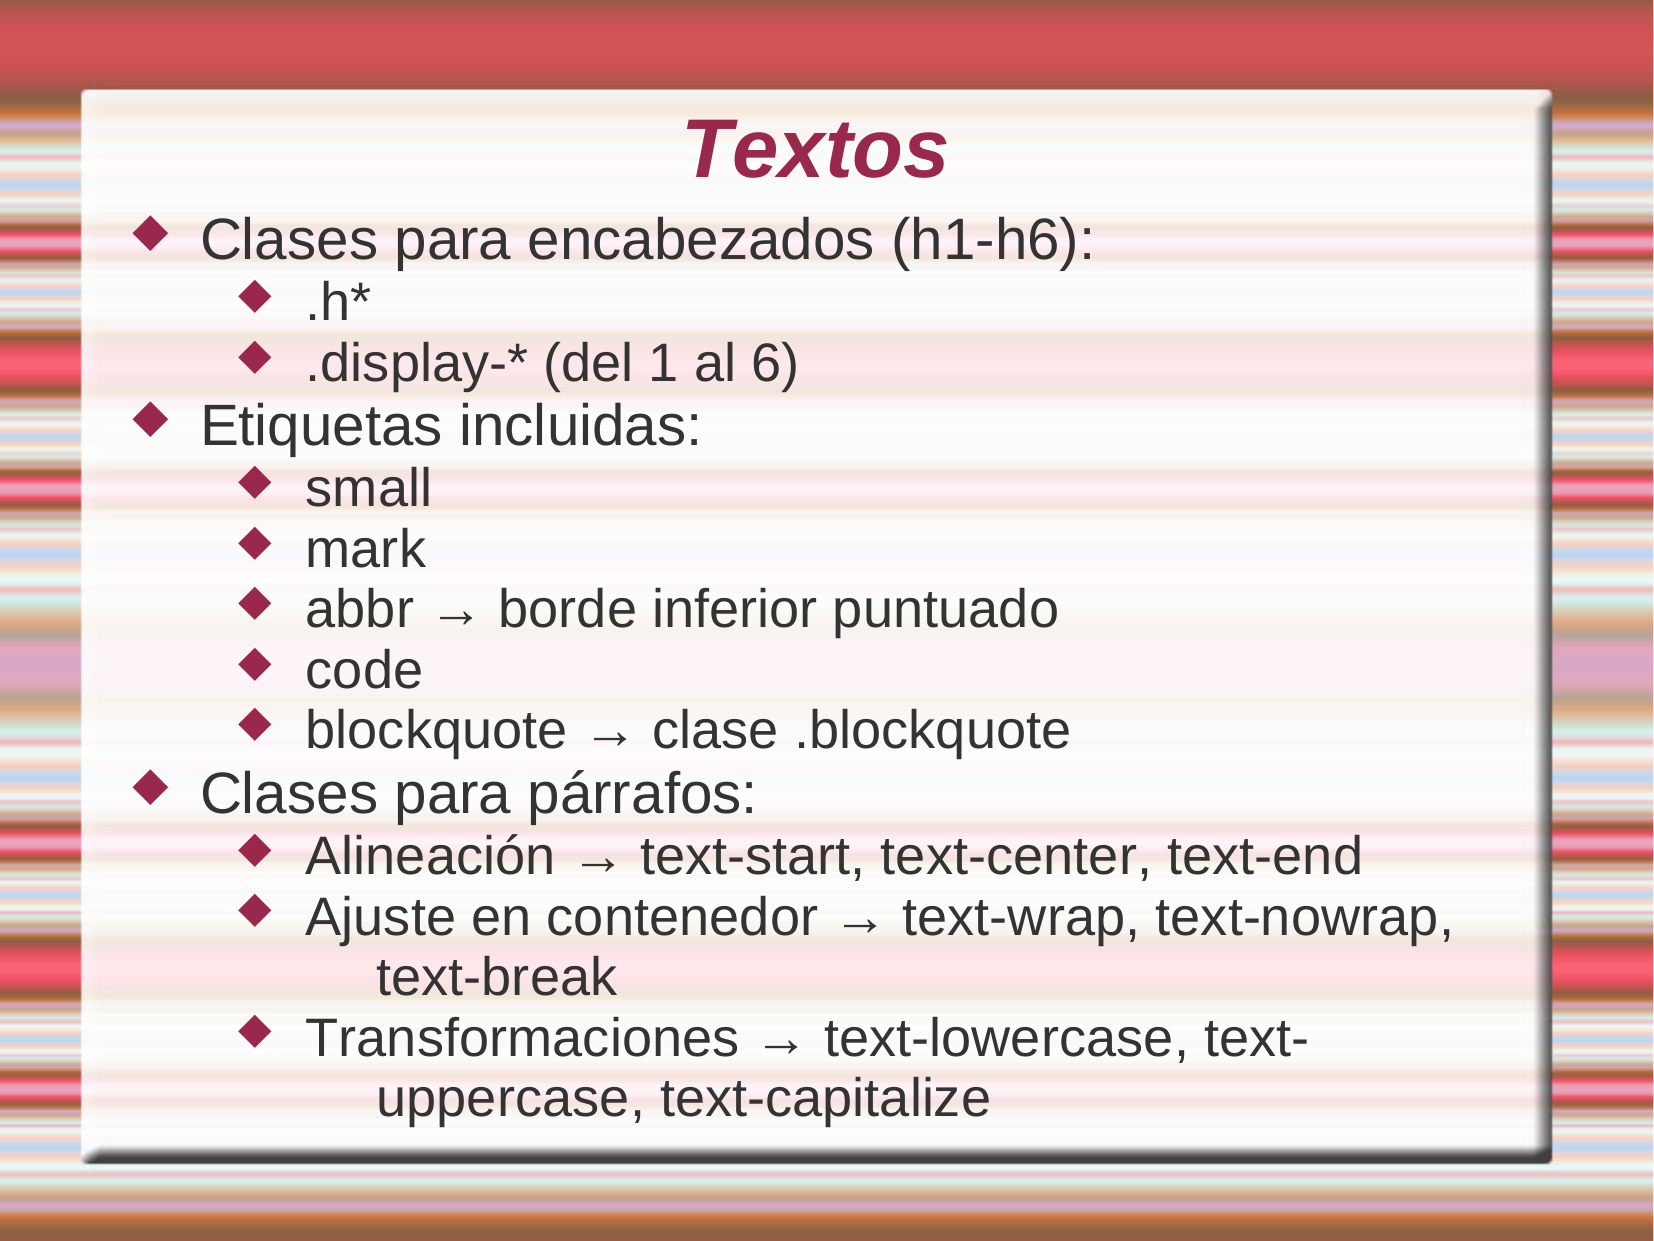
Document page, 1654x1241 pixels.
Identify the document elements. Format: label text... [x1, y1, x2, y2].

list Clases para encabezados (h1-h6): .h* .display-* (del 1 al 6) Etiquetas incluidas: small mark abbr → borde inferior puntuado code blockquote → clase .blockquote Clases para párrafos: Alineación → text-start, text-center, text-end Ajuste en contenedor → text-wrap, text-nowrap, text-break Transformaciones → text-lowercase, text-uppercase, text-capitalize [117, 206, 1499, 1132]
title Textos [109, 102, 1522, 196]
picture [0, 0, 1654, 1241]
